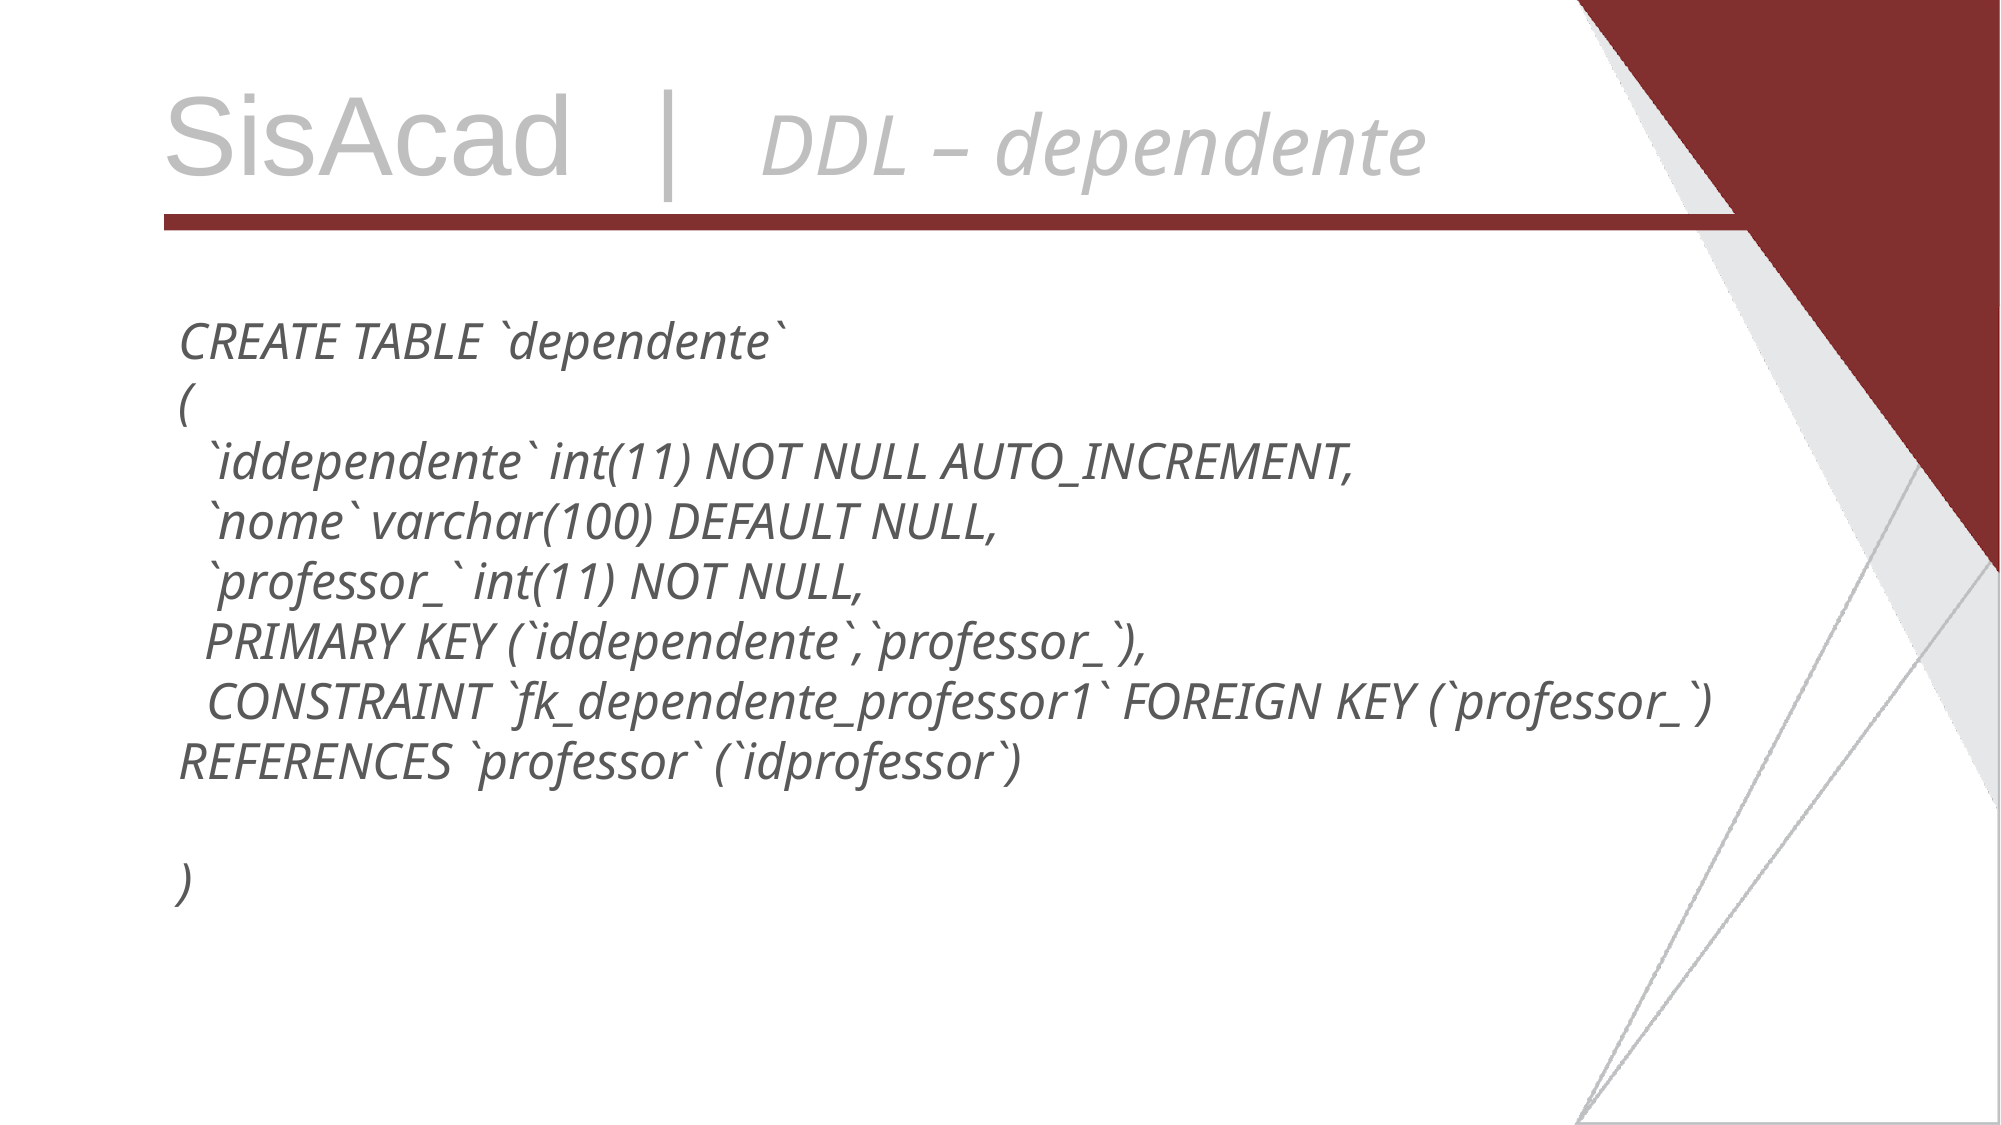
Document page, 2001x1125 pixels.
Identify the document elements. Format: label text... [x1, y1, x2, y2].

text_box [164, 214, 1927, 231]
text_box SisAcad | DDL – dependente [147, 55, 1681, 208]
text_box CREATE TABLE `dependente` ( `iddependente` int(11) NOT NULL AUTO_INCREMENT, `nome` varchar(100) DEFAULT NULL, `professor_` int(11) NOT NULL, PRIMARY KEY (`iddependente`,`professor_`), CONSTRAINT `fk_dependente_professor1` FOREIGN KEY (`professor_`) REFERENCES `professor` (`idprofessor`) ) [164, 302, 1730, 1125]
picture [0, 0, 2001, 1125]
